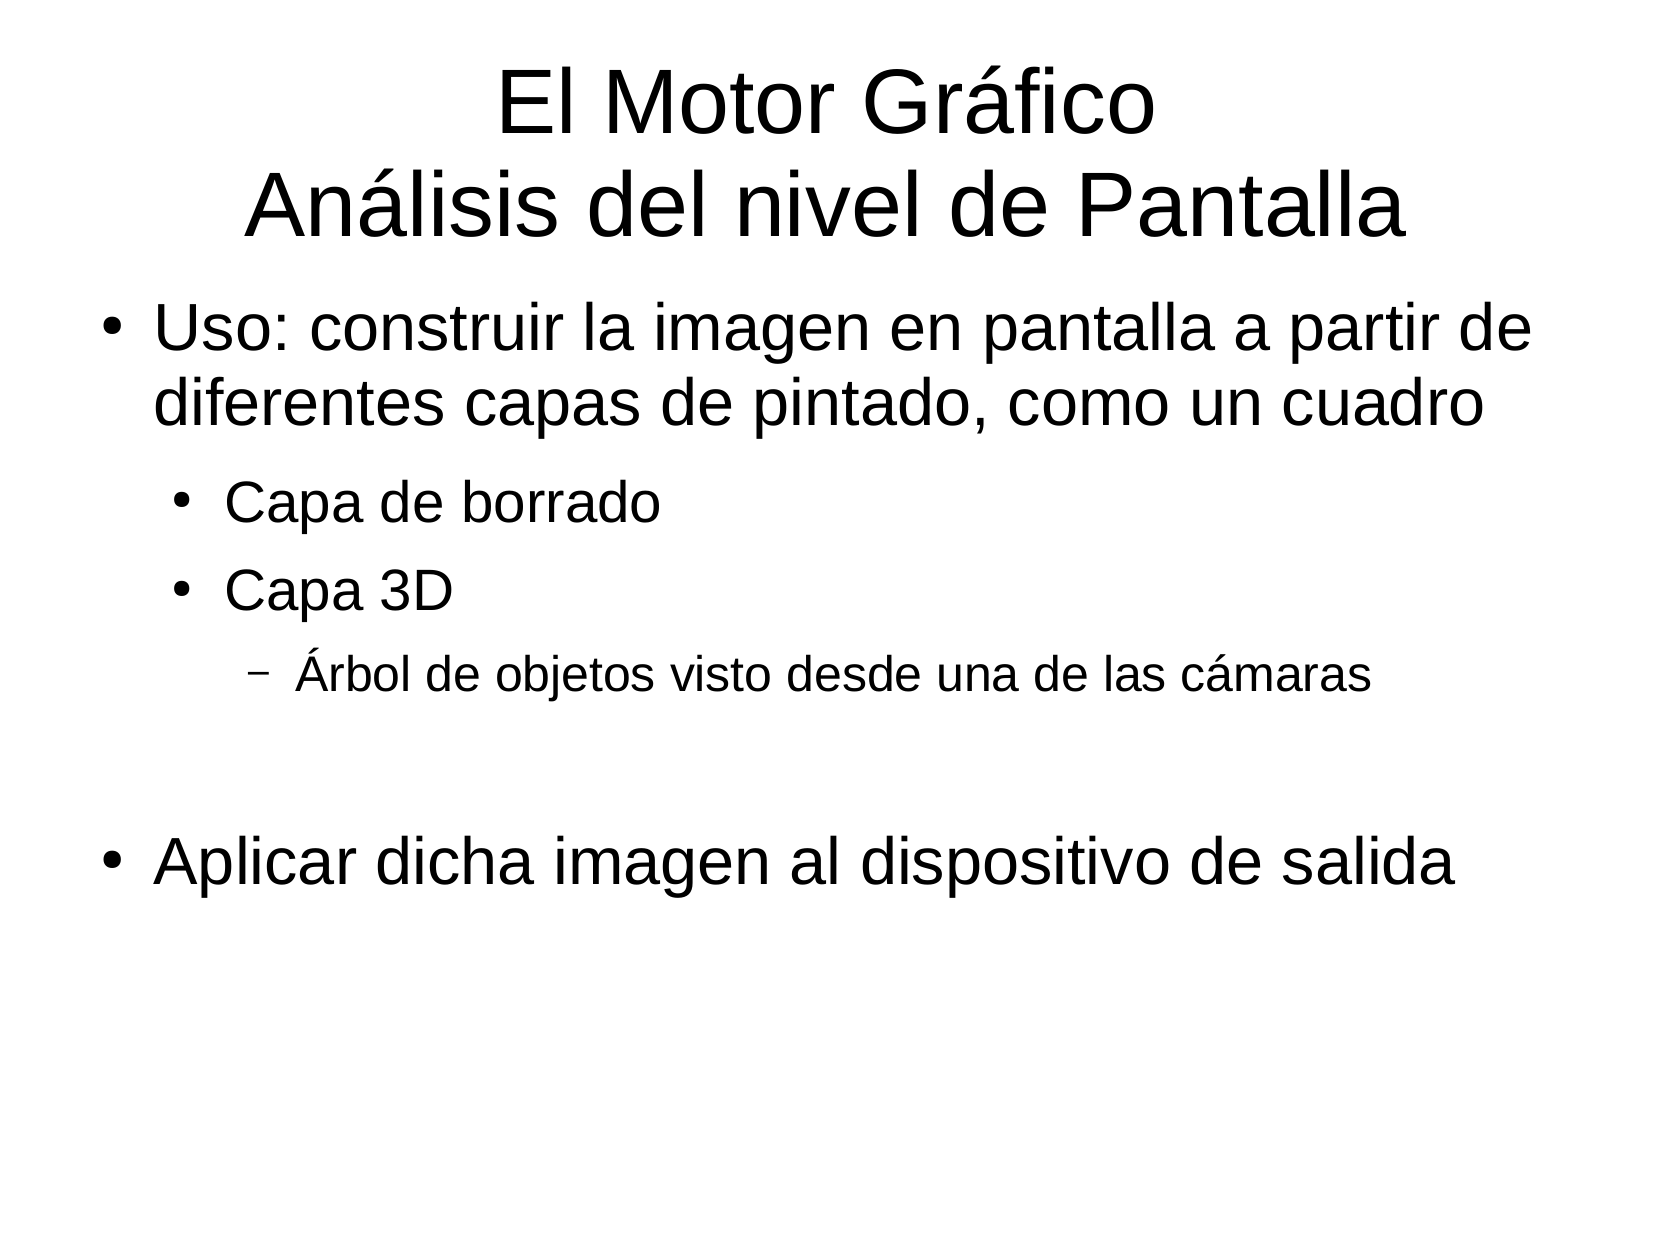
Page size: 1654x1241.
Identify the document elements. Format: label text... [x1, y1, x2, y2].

title El Motor Gráfico Análisis del nivel de Pantalla [82, 49, 1571, 257]
list Uso: construir la imagen en pantalla a partir de diferentes capas de pintado, como un cuadro Capa de borrado Capa 3D Árbol de objetos visto desde una de las cámaras Aplicar dicha imagen al dispositivo de salida [82, 290, 1571, 1109]
